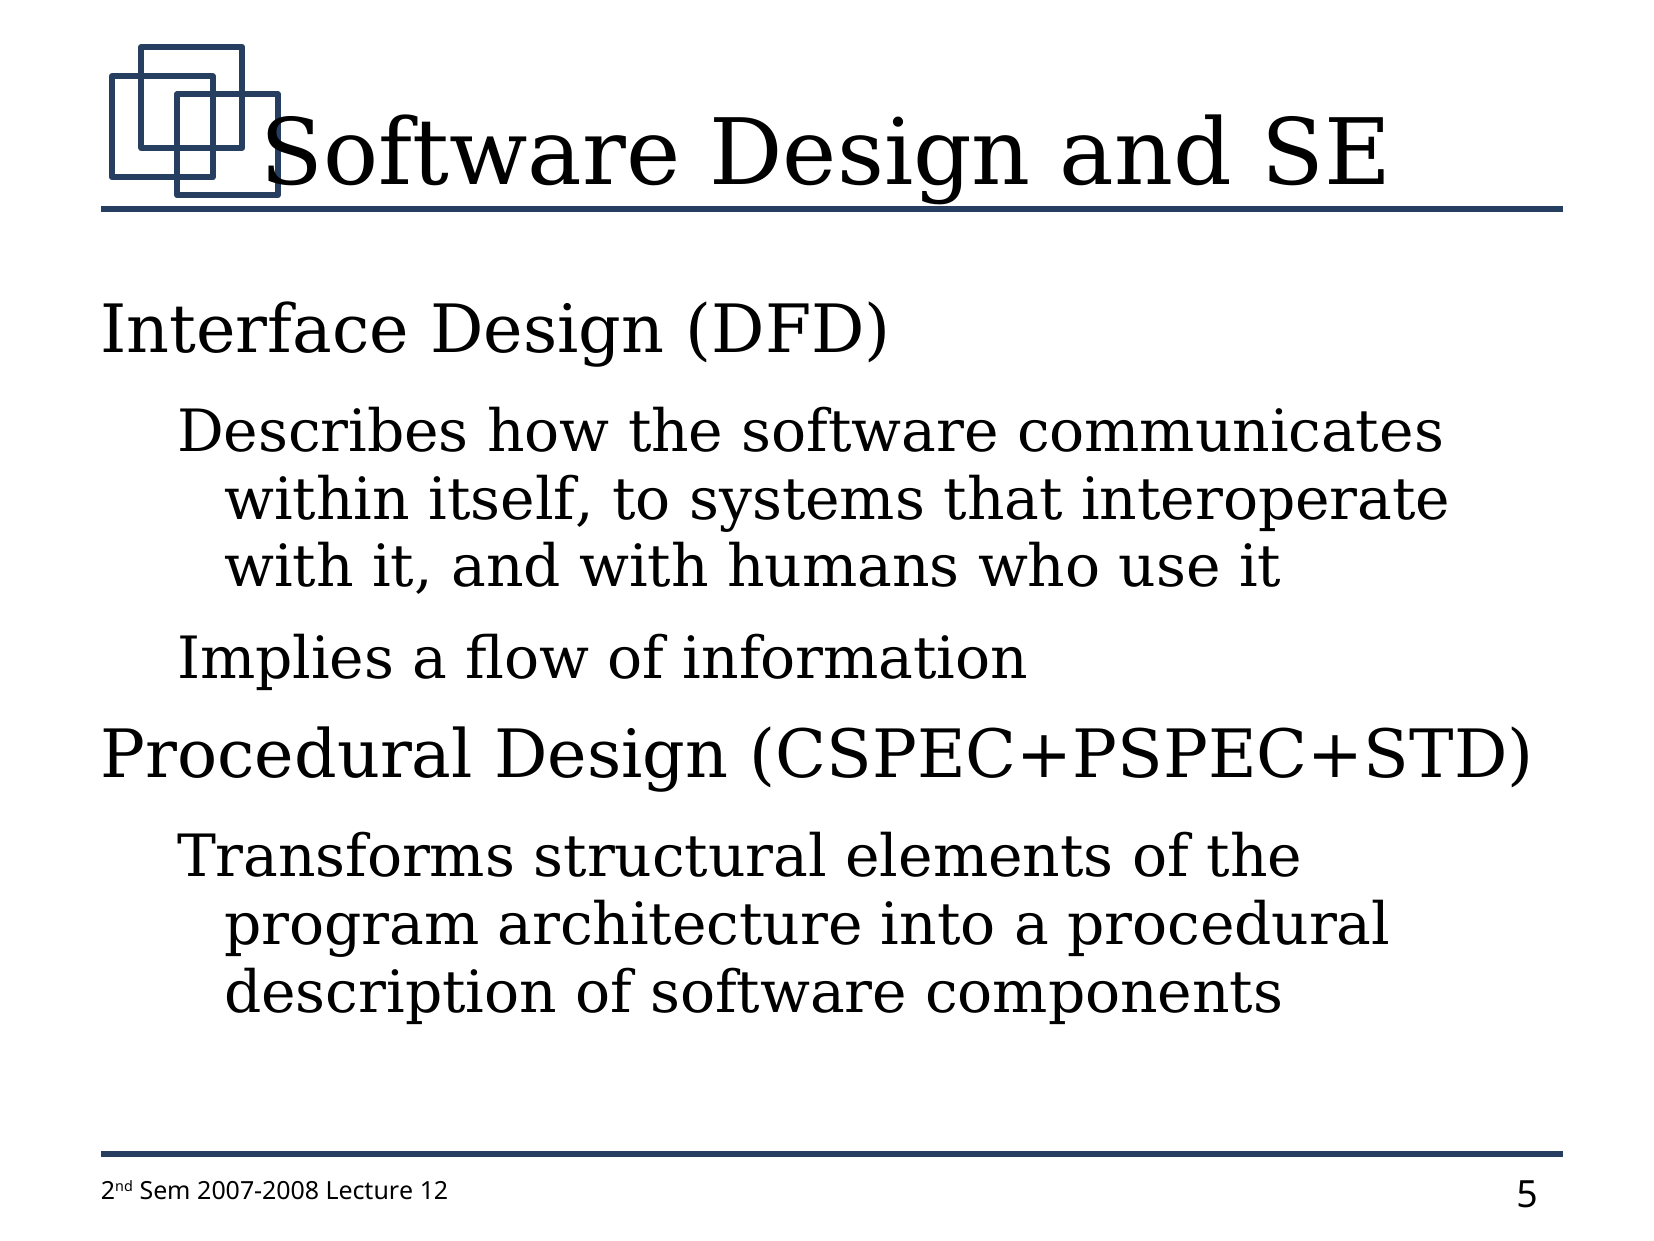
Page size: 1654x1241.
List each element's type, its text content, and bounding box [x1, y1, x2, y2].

list Interface Design (DFD) Describes how the software communicates within itself, to systems that interoperate with it, and with humans who use it Implies a flow of information Procedural Design (CSPEC+PSPEC+STD) Transforms structural elements of the program architecture into a procedural description of software components [82, 290, 1571, 1109]
title Software Design and SE [82, 49, 1571, 257]
